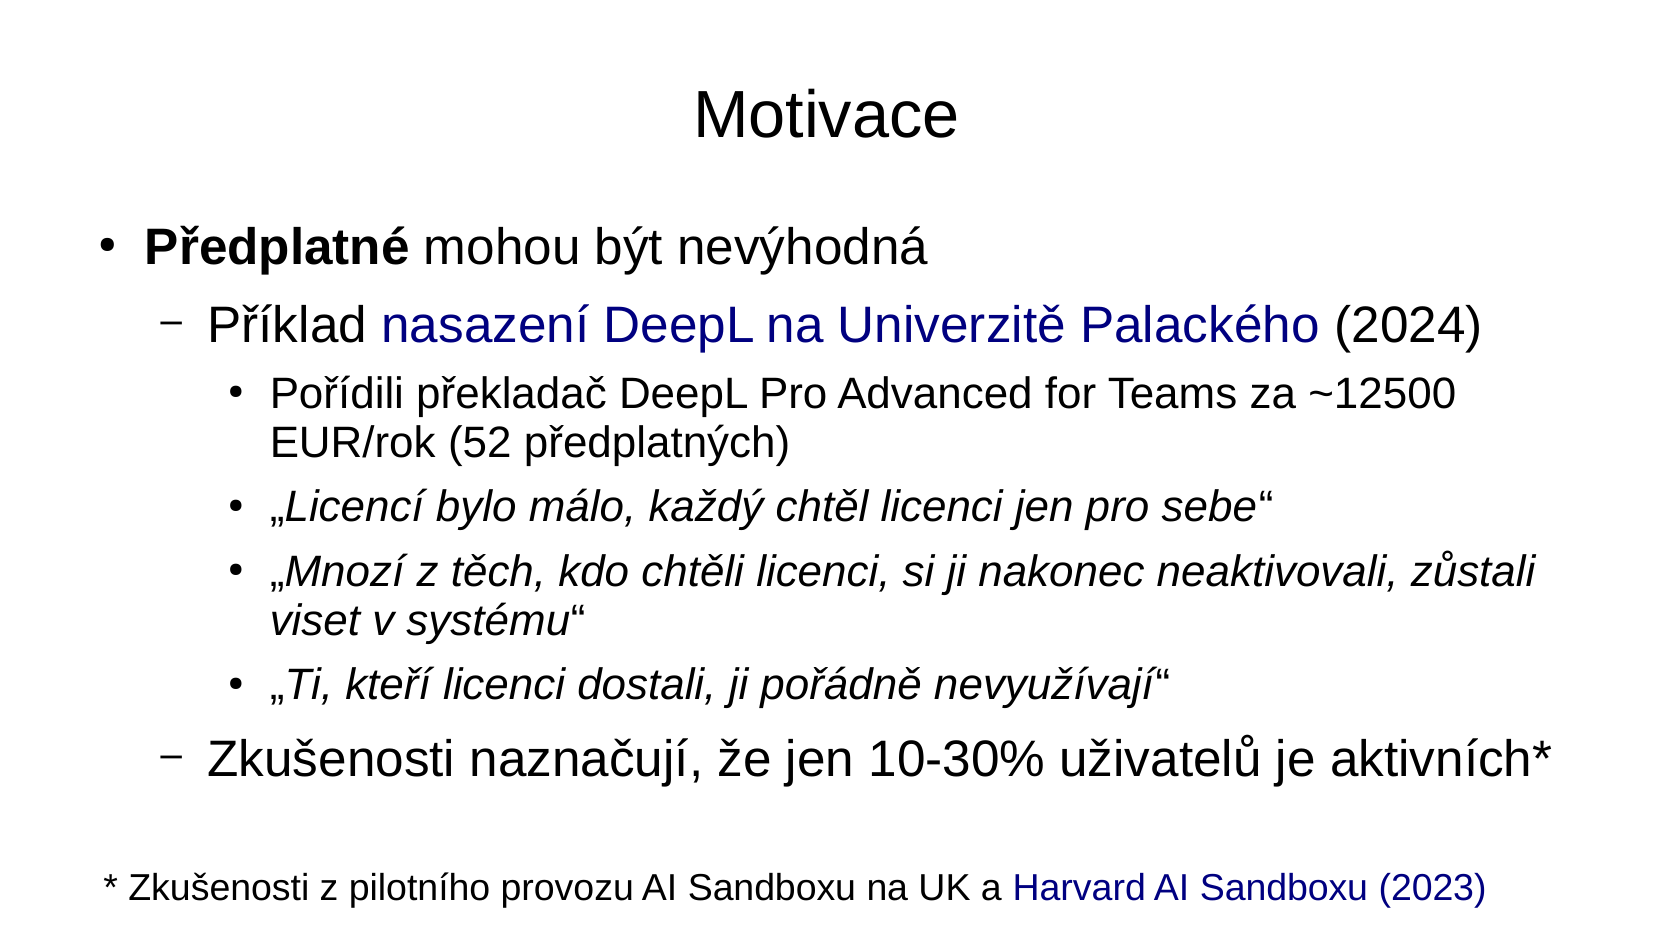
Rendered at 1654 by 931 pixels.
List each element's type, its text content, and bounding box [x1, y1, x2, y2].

title Motivace [82, 37, 1571, 193]
list Předplatné mohou být nevýhodná Příklad nasazení DeepL na Univerzitě Palackého (2024) Pořídili překladač DeepL Pro Advanced for Teams za ~12500 EUR/rok (52 předplatných) „Licencí bylo málo, každý chtěl licenci jen pro sebe“ „Mnozí z těch, kdo chtěli licenci, si ji nakonec neaktivovali, zůstali viset v systému“ „Ti, kteří licenci dostali, ji pořádně nevyužívají“ Zkušenosti naznačují, že jen 10-30% uživatelů je aktivních* [82, 217, 1571, 827]
text_box * Zkušenosti z pilotního provozu AI Sandboxu na UK a Harvard AI Sandboxu (2023) [88, 858, 1565, 931]
